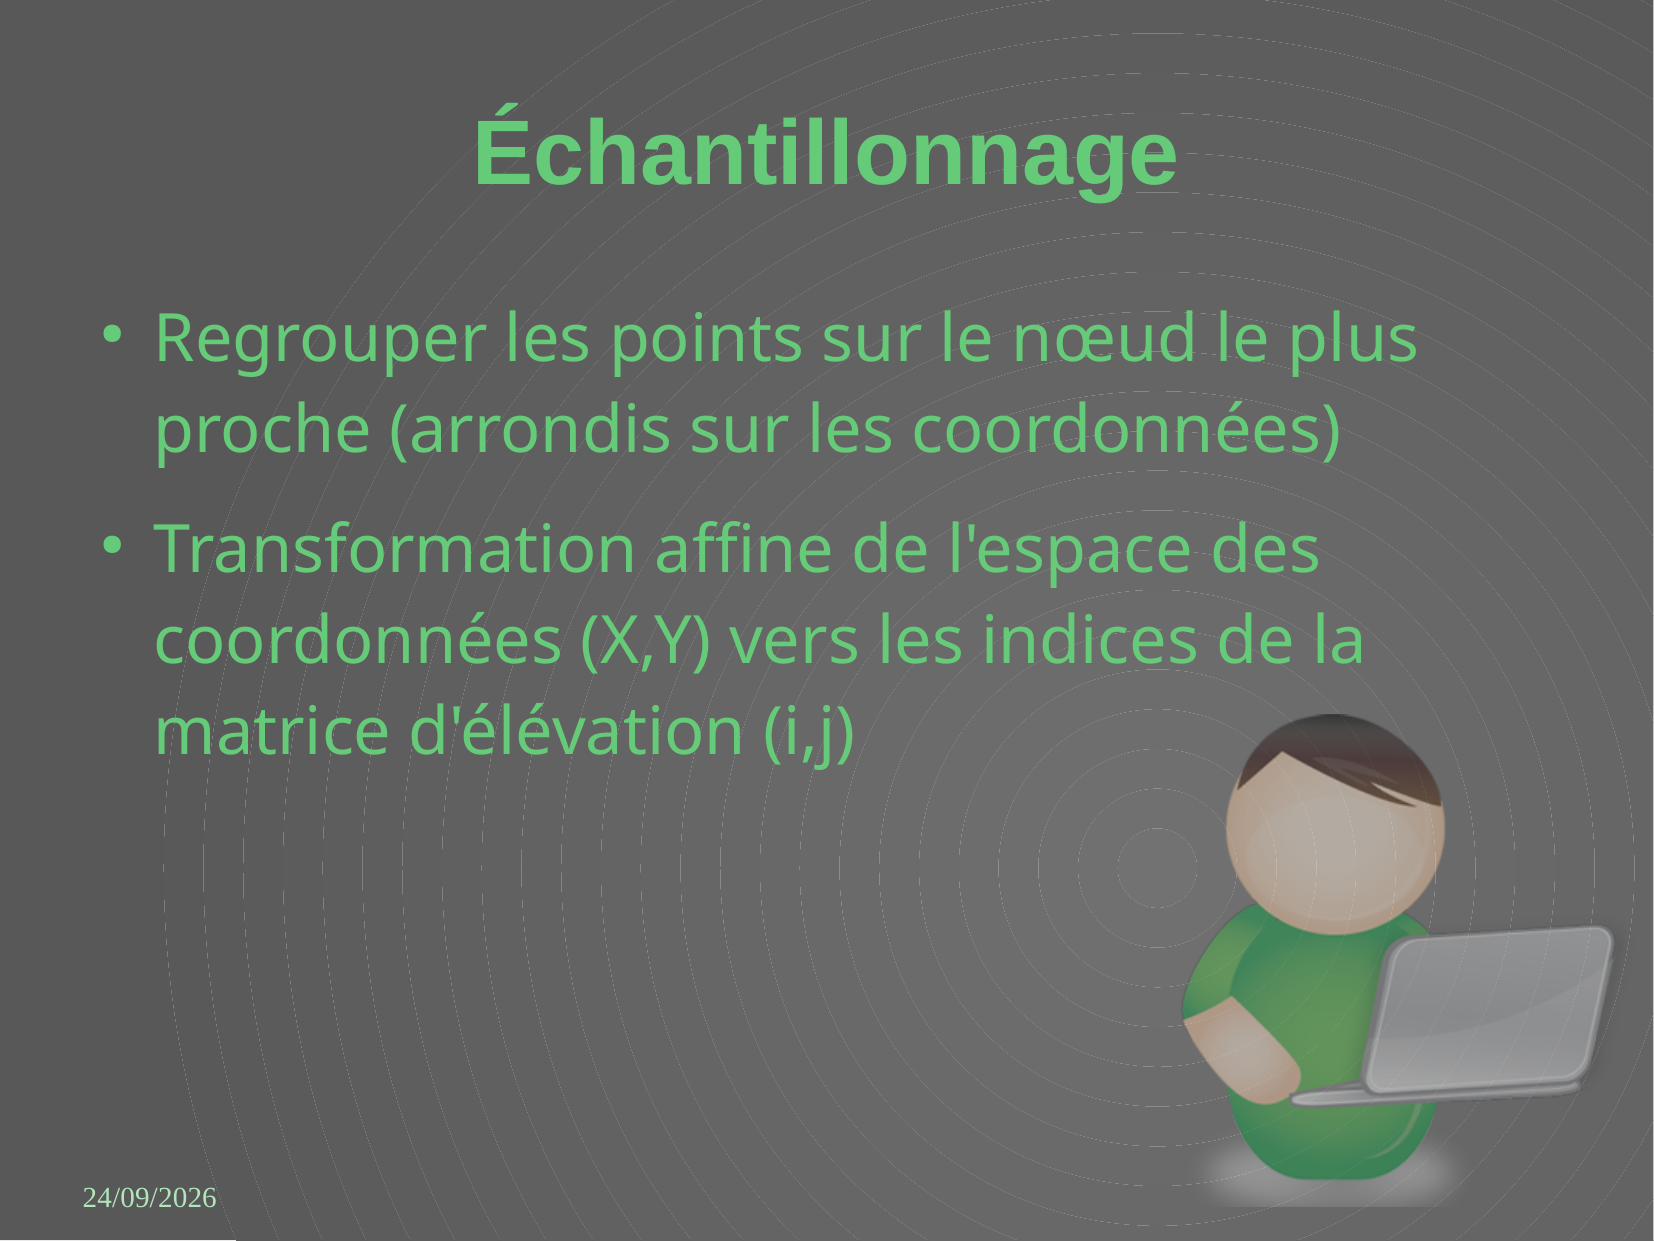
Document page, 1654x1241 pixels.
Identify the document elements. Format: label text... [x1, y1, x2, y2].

list Regrouper les points sur le nœud le plus proche (arrondis sur les coordonnées) Transformation affine de l'espace des coordonnées (X,Y) vers les indices de la matrice d'élévation (i,j) [82, 290, 1571, 1158]
picture [1161, 684, 1642, 1207]
title Échantillonnage [82, 49, 1571, 257]
